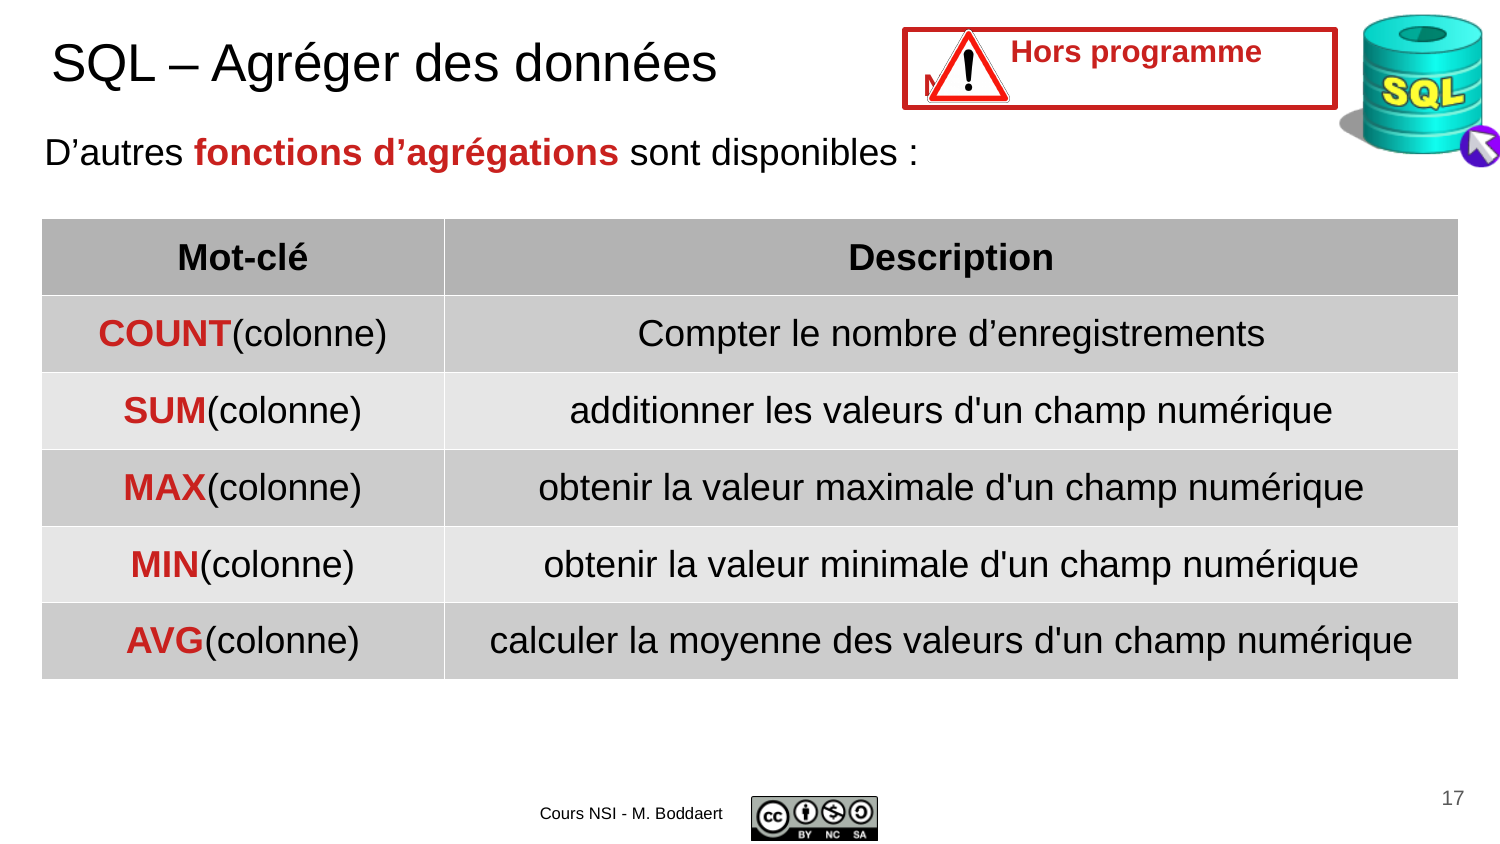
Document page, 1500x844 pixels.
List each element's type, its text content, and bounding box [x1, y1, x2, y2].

picture [1334, 0, 1500, 169]
table_header Mot-clé [42, 219, 444, 295]
table_cell SUM(colonne) [42, 373, 444, 449]
table_cell COUNT(colonne) [42, 296, 444, 372]
text_box Hors programme NSI [905, 29, 1335, 108]
table_cell additionner les valeurs d'un champ numérique [445, 373, 1458, 449]
table_cell obtenir la valeur minimale d'un champ numérique [445, 527, 1458, 602]
picture [751, 796, 878, 841]
text_box D’autres fonctions d’agrégations sont disponibles : [29, 120, 1477, 760]
picture [927, 29, 1010, 103]
table_cell calculer la moyenne des valeurs d'un champ numérique [445, 603, 1458, 679]
table_header Description [445, 219, 1458, 295]
table_cell obtenir la valeur maximale d'un champ numérique [445, 450, 1458, 526]
table_cell MIN(colonne) [42, 527, 444, 602]
title SQL – Agréger des données [51, 13, 1334, 108]
table_cell Compter le nombre d’enregistrements [445, 296, 1458, 372]
slide_number <numéro> [1389, 764, 1480, 830]
table_cell MAX(colonne) [42, 450, 444, 526]
table_cell AVG(colonne) [42, 603, 444, 679]
